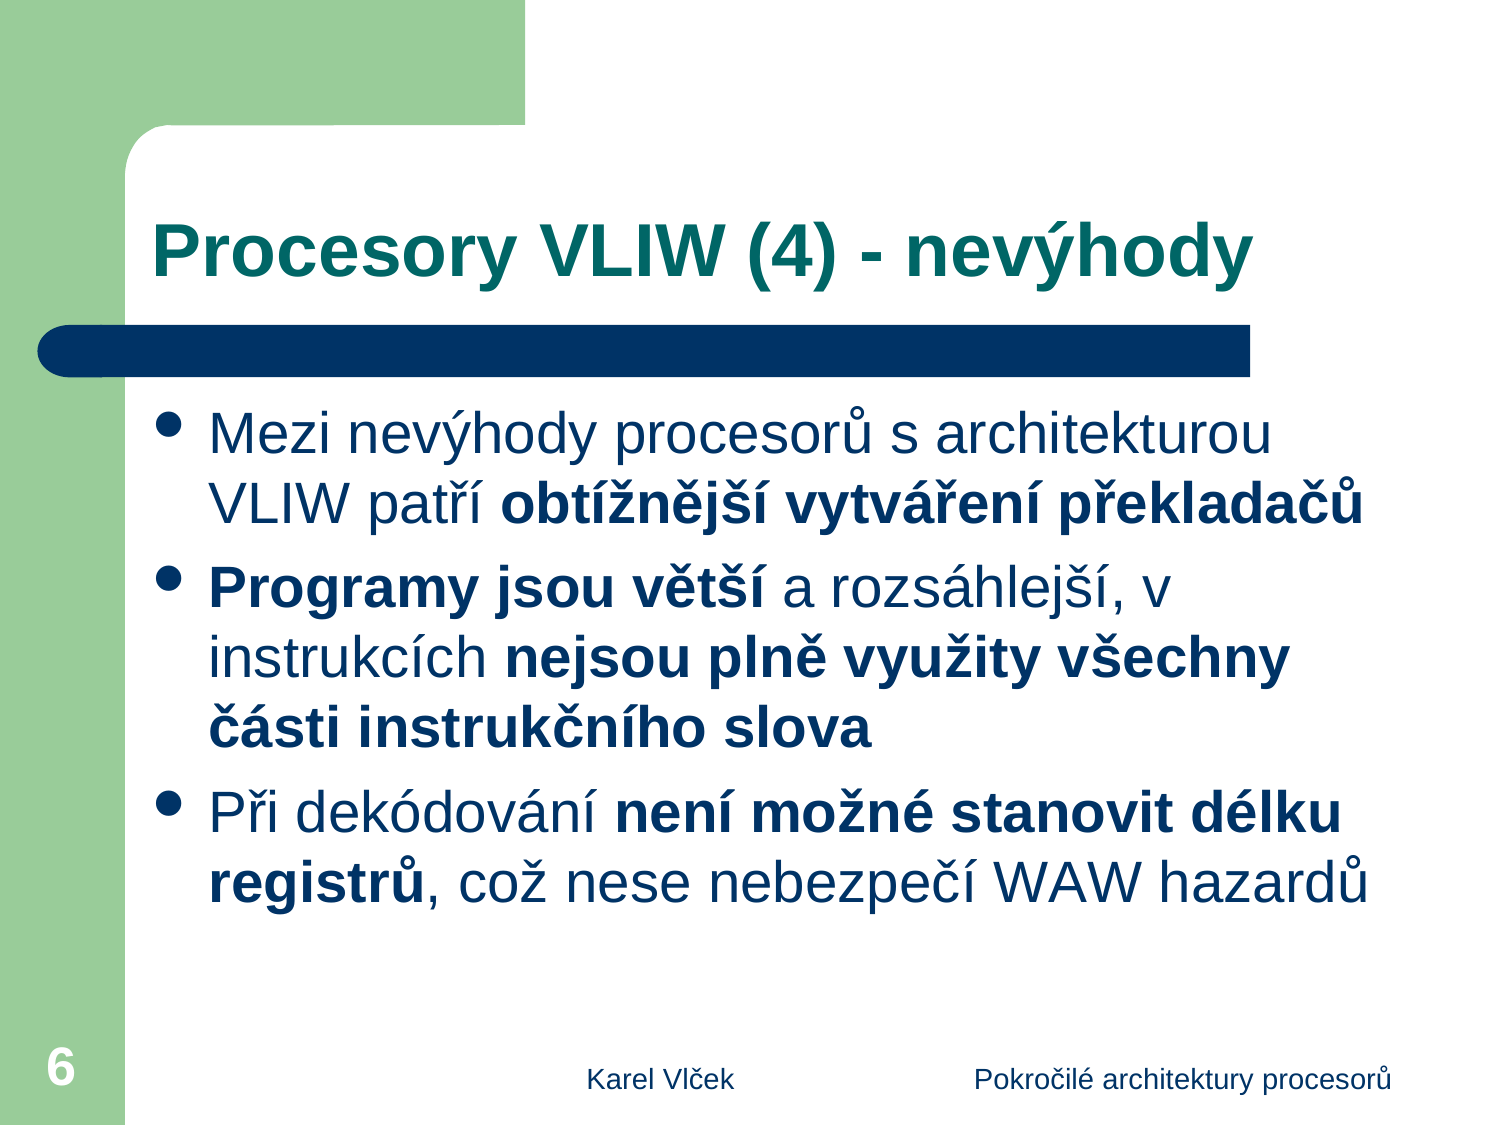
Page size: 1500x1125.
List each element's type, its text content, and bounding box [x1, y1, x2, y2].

list Mezi nevýhody procesorů s architekturou VLIW patří obtížnější vytváření překladačů Programy jsou větší a rozsáhlejší, v instrukcích nejsou plně využity všechny části instrukčního slova Při dekódování není možné stanovit délku registrů, což nese nebezpečí WAW hazardů [137, 387, 1400, 999]
title Procesory VLIW (4) - nevýhody [136, 136, 1414, 301]
